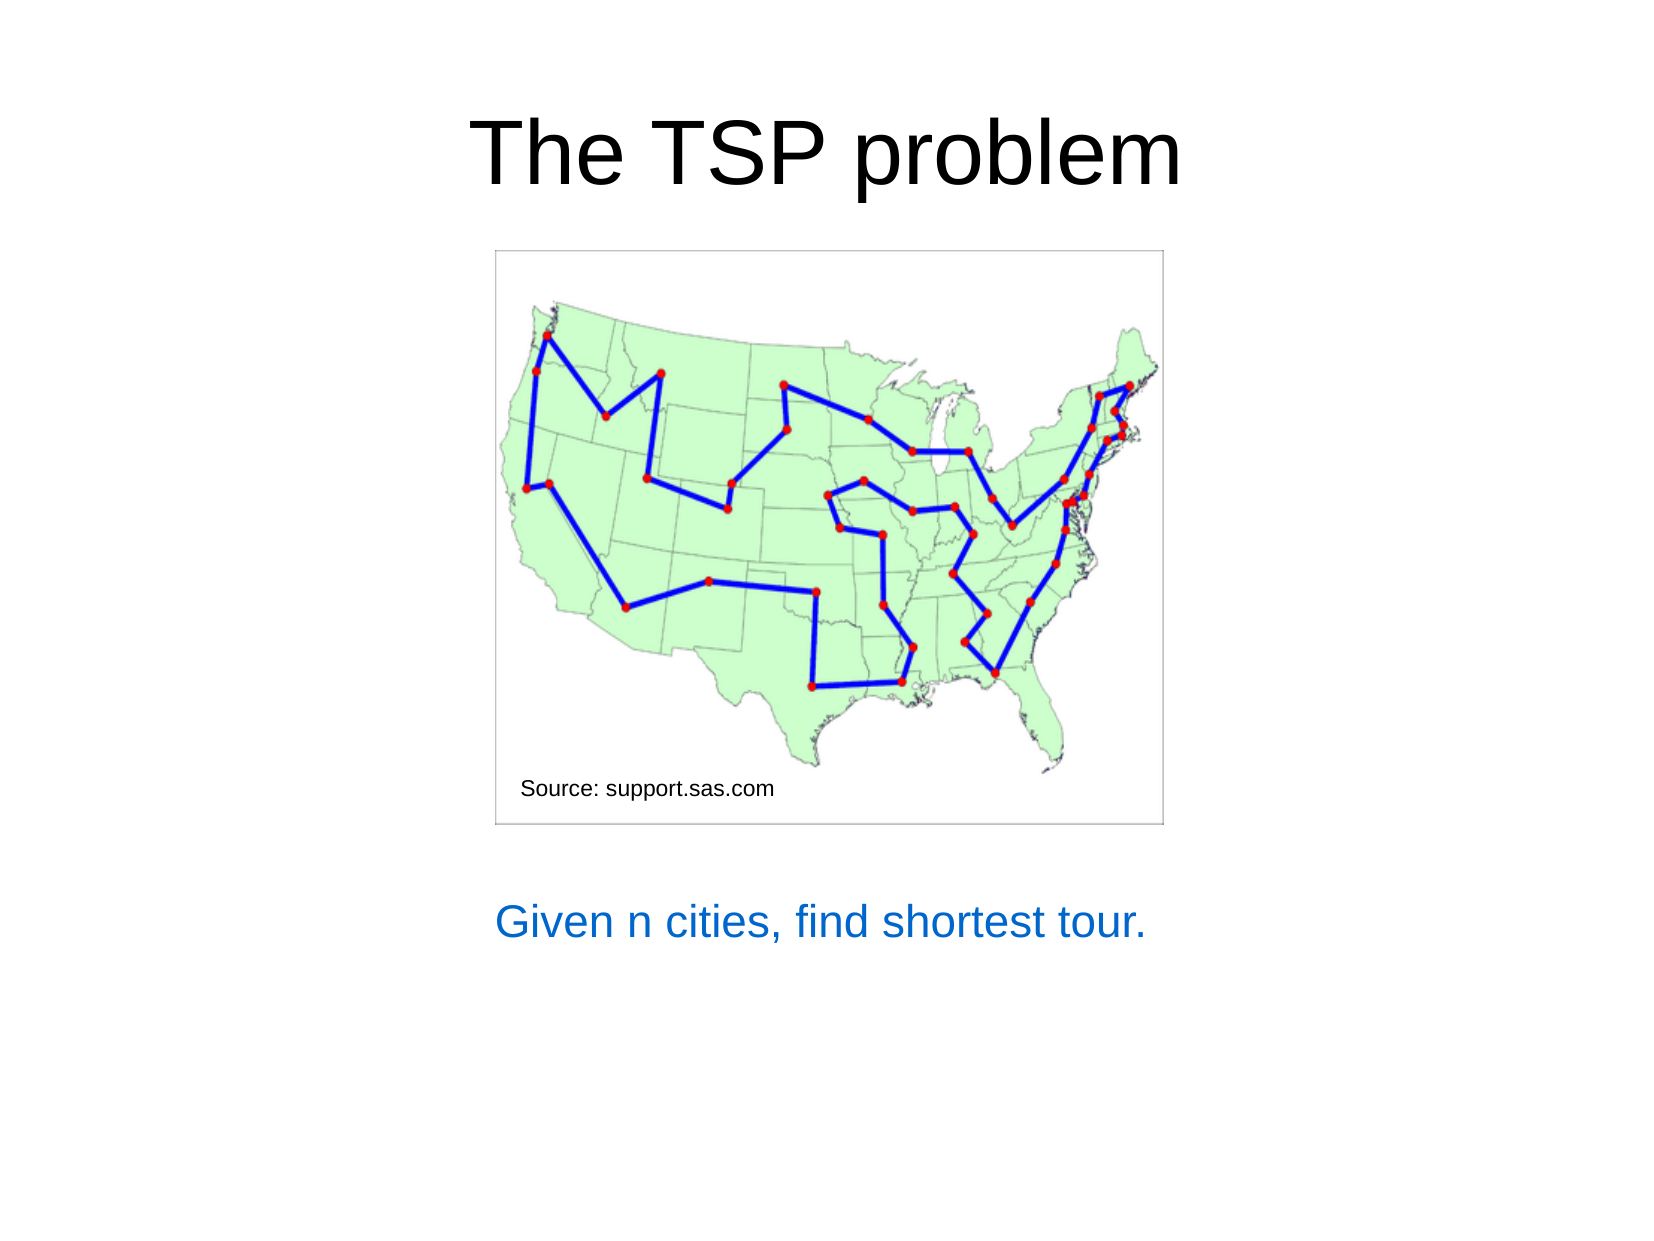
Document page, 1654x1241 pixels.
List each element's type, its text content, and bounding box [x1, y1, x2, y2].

text_box Given n cities, find shortest tour. [480, 888, 1381, 1021]
picture [495, 250, 1164, 826]
text_box Source: support.sas.com [505, 768, 811, 826]
title The TSP problem [82, 49, 1571, 257]
